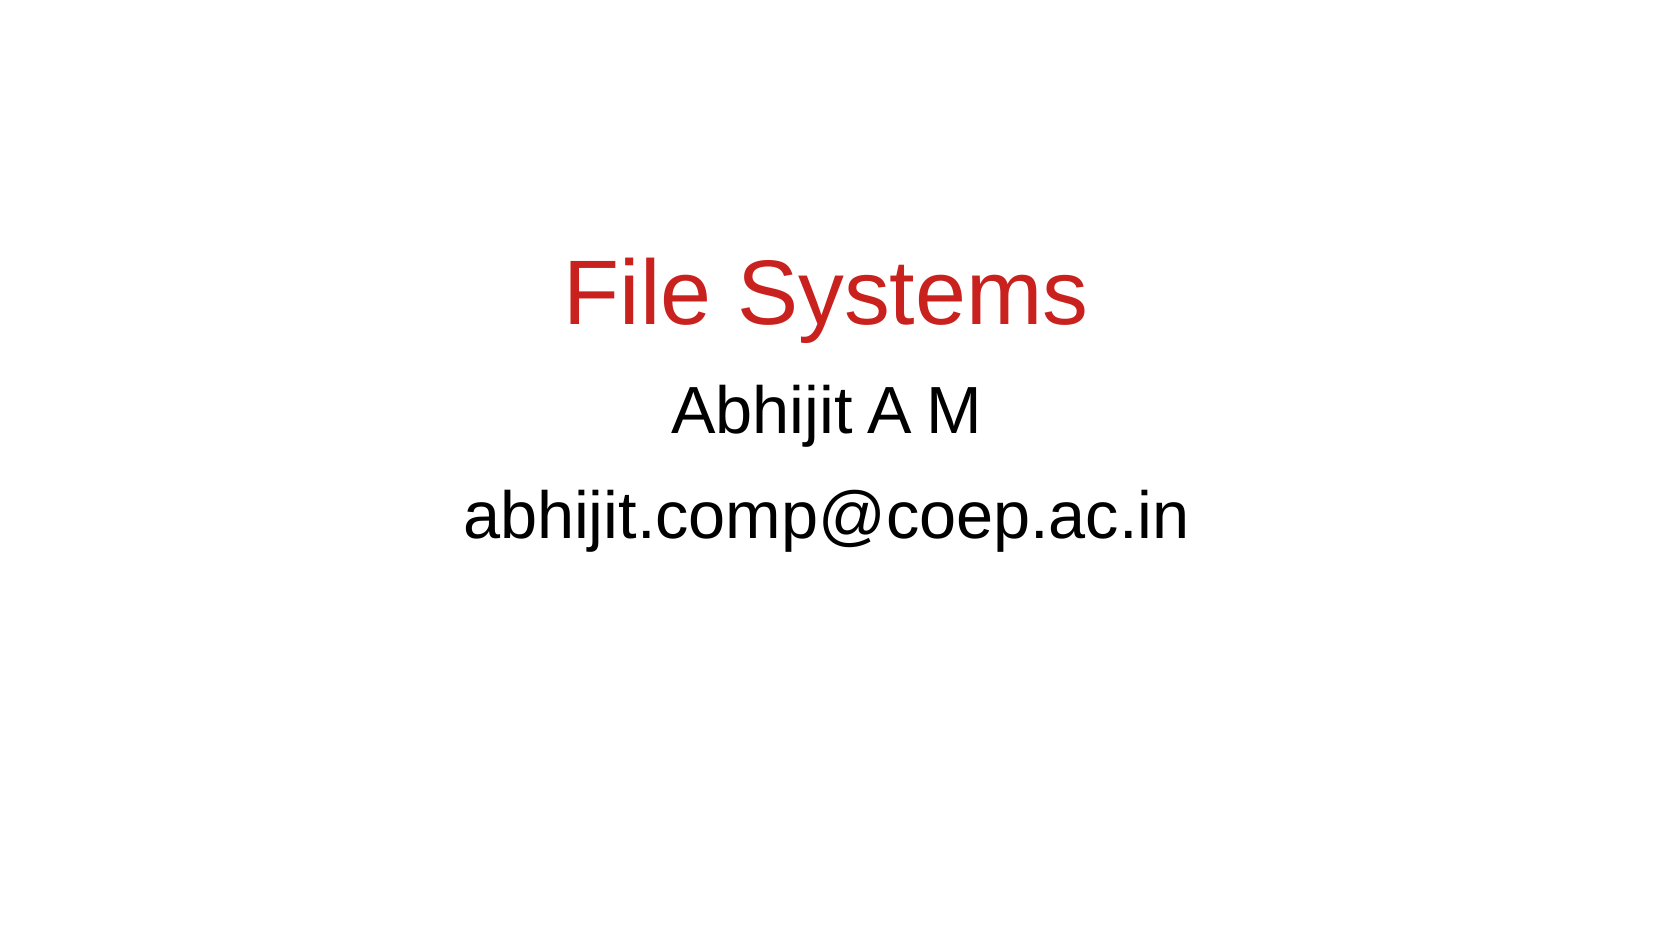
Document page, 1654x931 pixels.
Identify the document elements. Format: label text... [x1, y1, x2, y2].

list File Systems Abhijit A M abhijit.comp@coep.ac.in [82, 37, 1571, 757]
